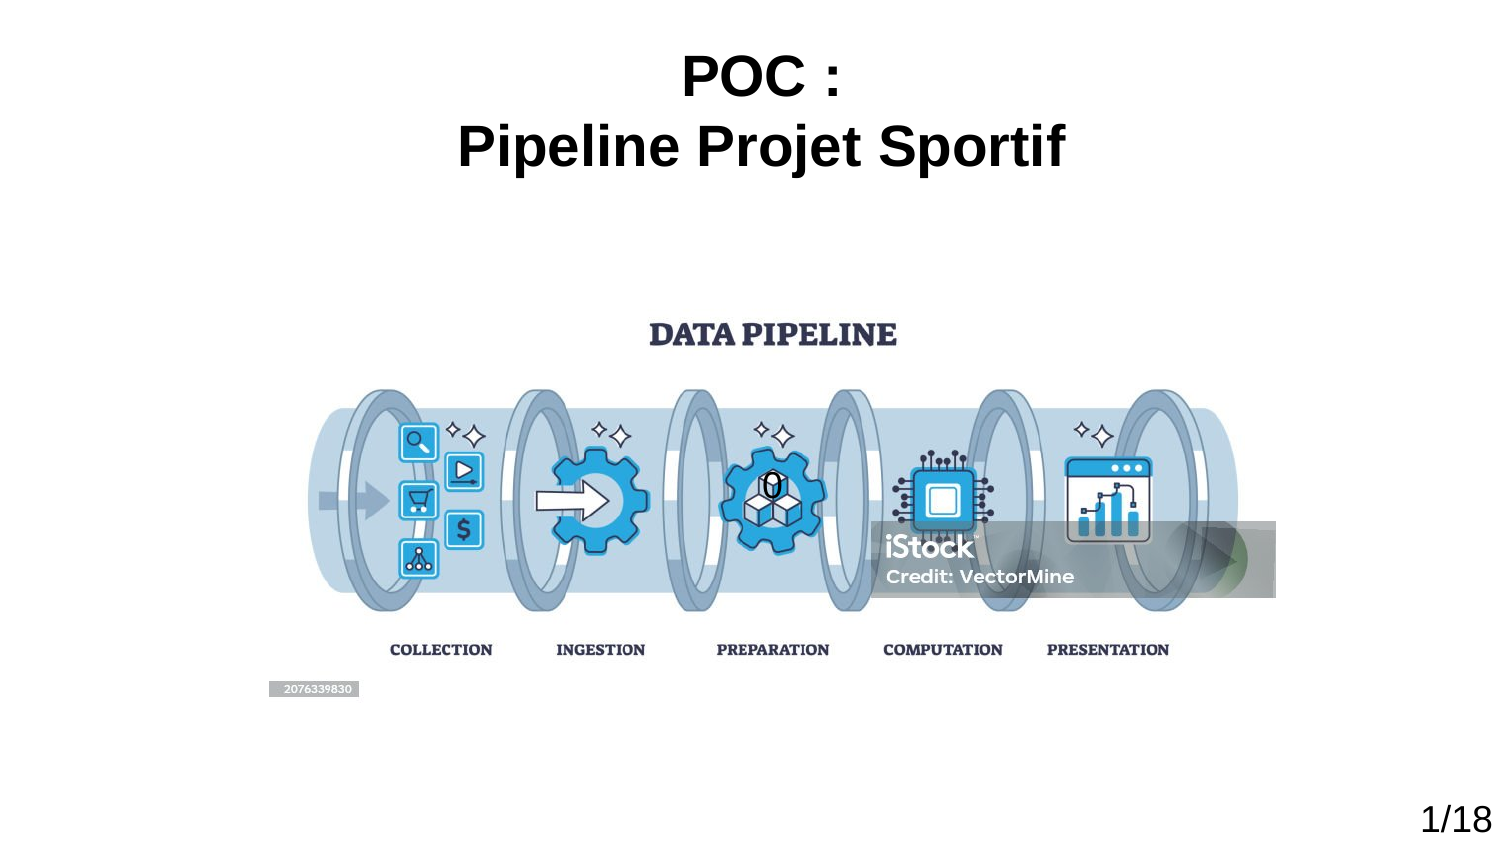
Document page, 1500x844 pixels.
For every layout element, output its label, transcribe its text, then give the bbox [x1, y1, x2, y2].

picture [269, 261, 1276, 709]
text_box 1/18 [1405, 791, 1500, 844]
title POC : Pipeline Projet Sportif [188, 23, 1335, 154]
